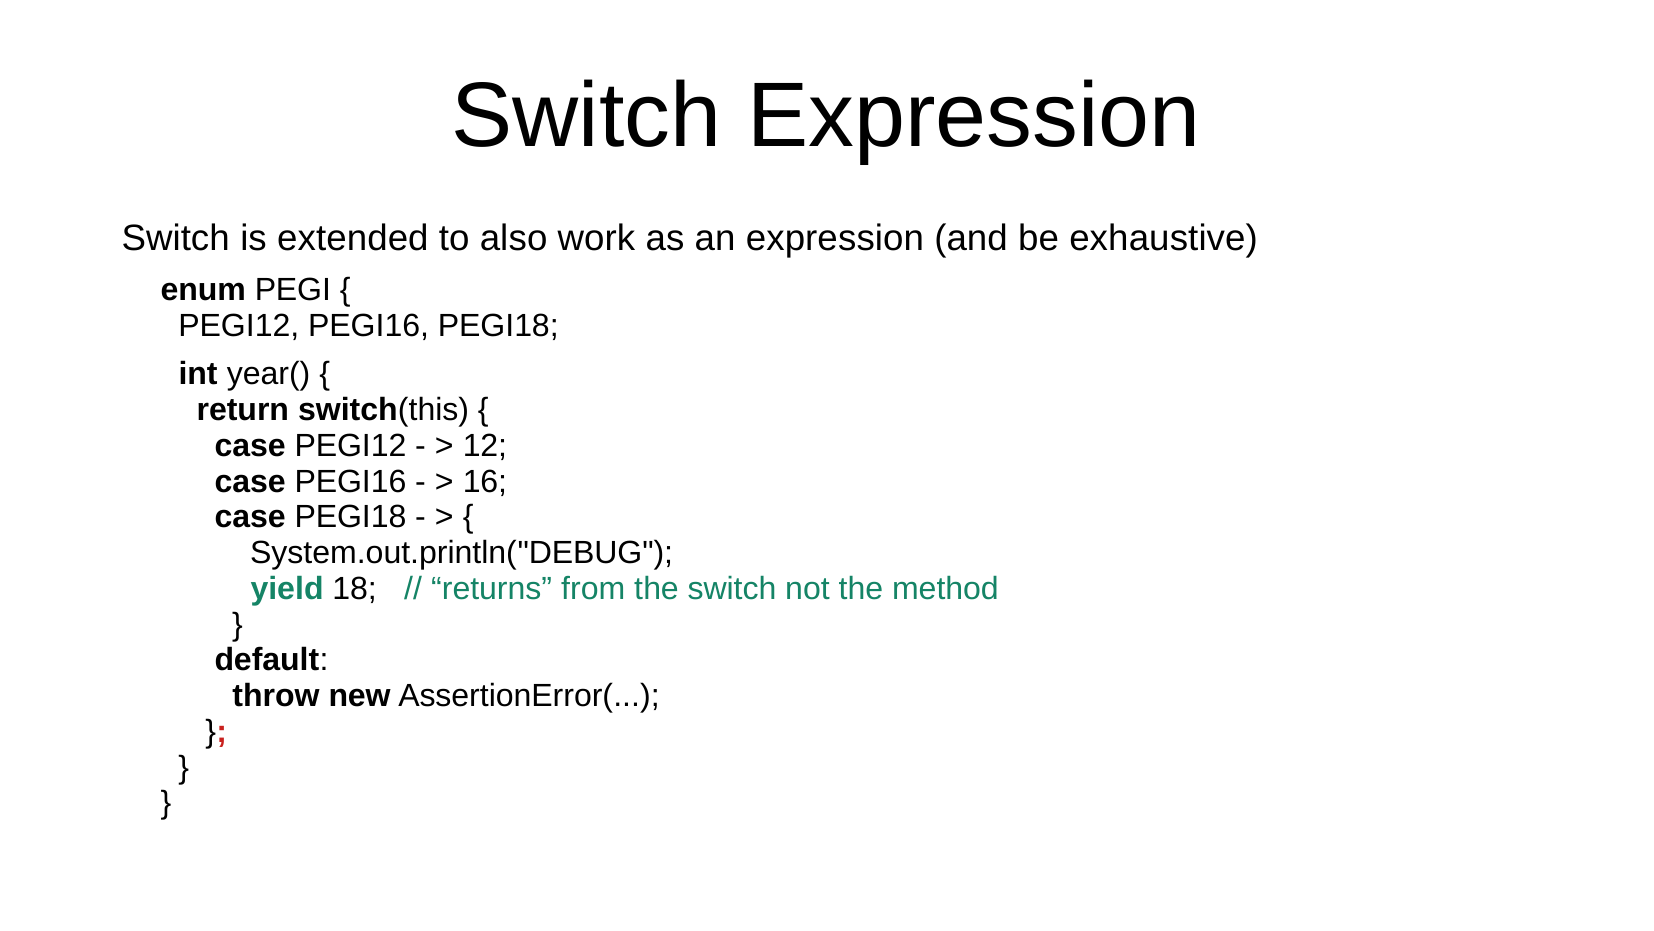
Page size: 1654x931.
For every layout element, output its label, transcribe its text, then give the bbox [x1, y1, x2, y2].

title Switch Expression [82, 37, 1571, 193]
list Switch is extended to also work as an expression (and be exhaustive) enum PEGI { PEGI12, PEGI16, PEGI18; int year() { return switch(this) { case PEGI12 - > 12; case PEGI16 - > 16; case PEGI18 - > { System.out.println("DEBUG"); yield 18; // “returns” from the switch not the method } default: throw new AssertionError(...); }; } } [82, 217, 1571, 826]
